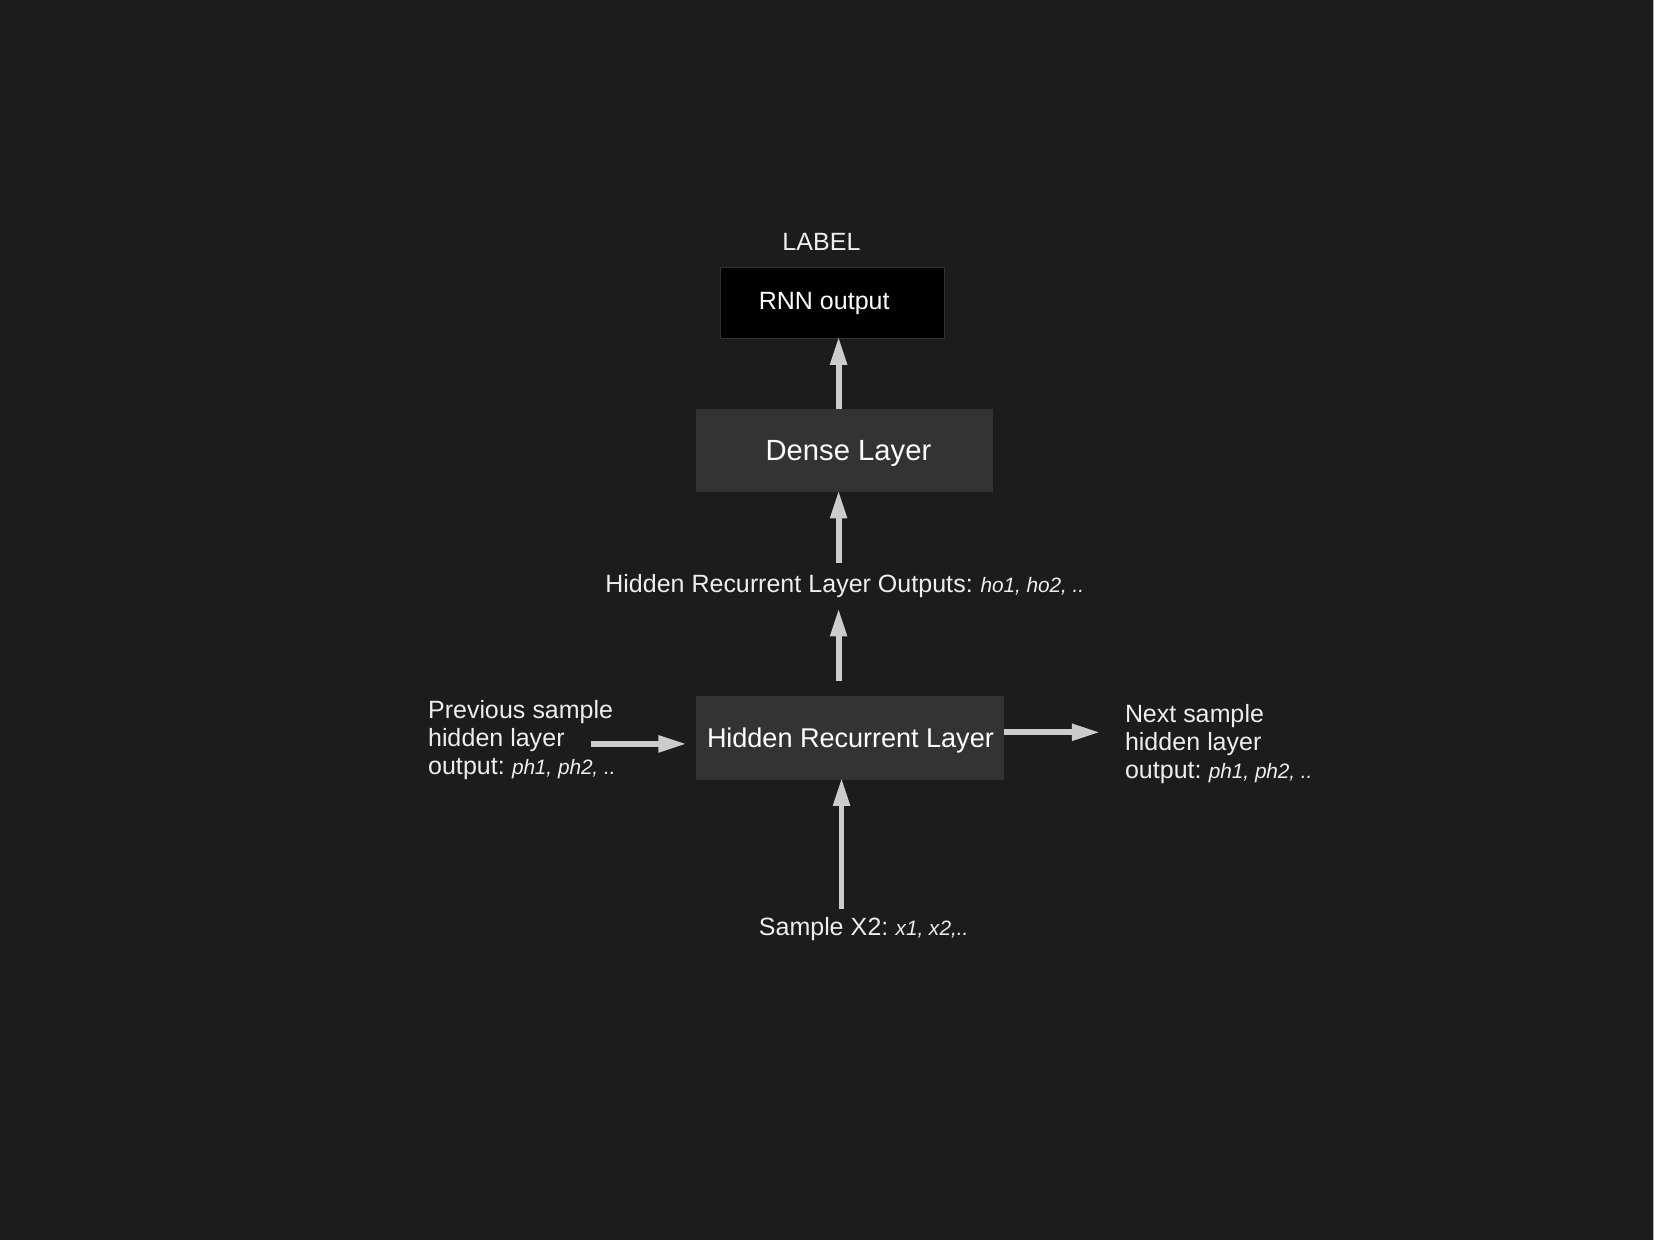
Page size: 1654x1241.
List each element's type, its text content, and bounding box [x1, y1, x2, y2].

text_box Hidden Recurrent Layer [696, 696, 1004, 780]
text_box Previous sample hidden layer output: ph1, ph2, .. [413, 688, 650, 788]
text_box Hidden Recurrent Layer Outputs: ho1, ho2, .. [590, 562, 1134, 662]
text_box Dense Layer [696, 409, 993, 492]
text_box LABEL [767, 220, 1004, 319]
text_box Next sample hidden layer output: ph1, ph2, .. [1110, 692, 1347, 792]
text_box [720, 267, 945, 339]
text_box Sample X2: x1, x2,.. [744, 905, 1016, 1004]
text_box RNN output [744, 279, 981, 327]
